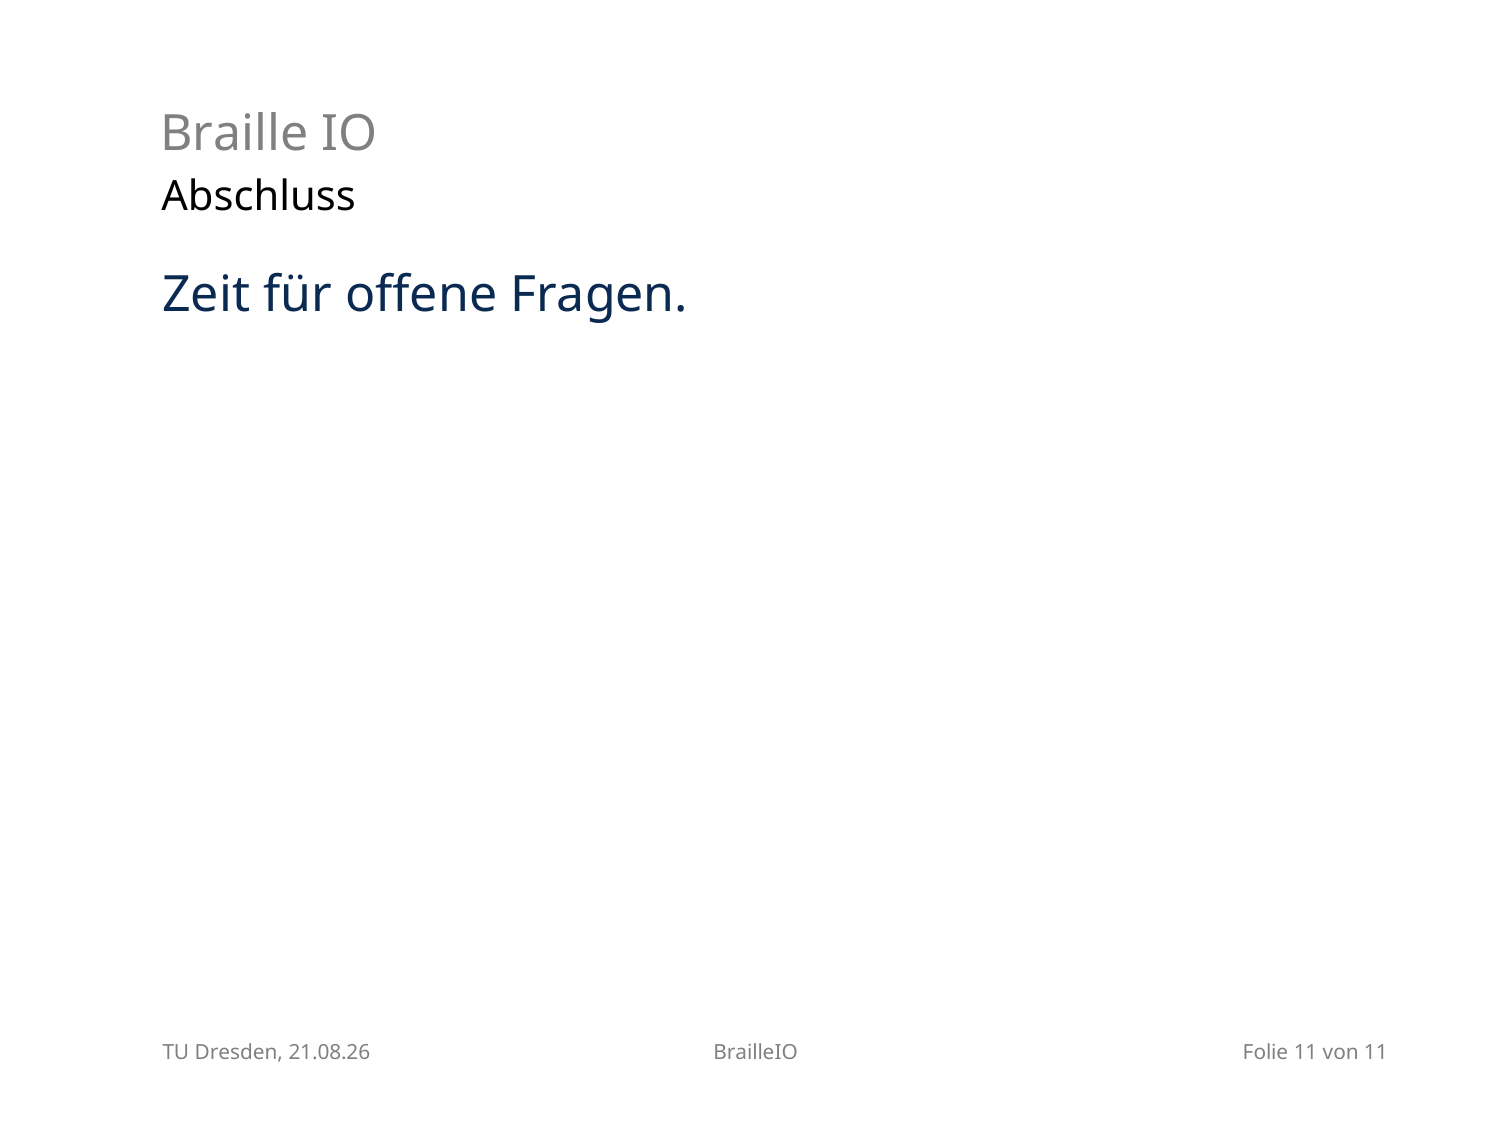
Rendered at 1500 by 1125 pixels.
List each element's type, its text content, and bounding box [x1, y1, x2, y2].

title Braille IO [160, 93, 1392, 170]
list Zeit für offene Fragen. [162, 249, 1388, 826]
text_box Abschluss [161, 162, 1388, 225]
